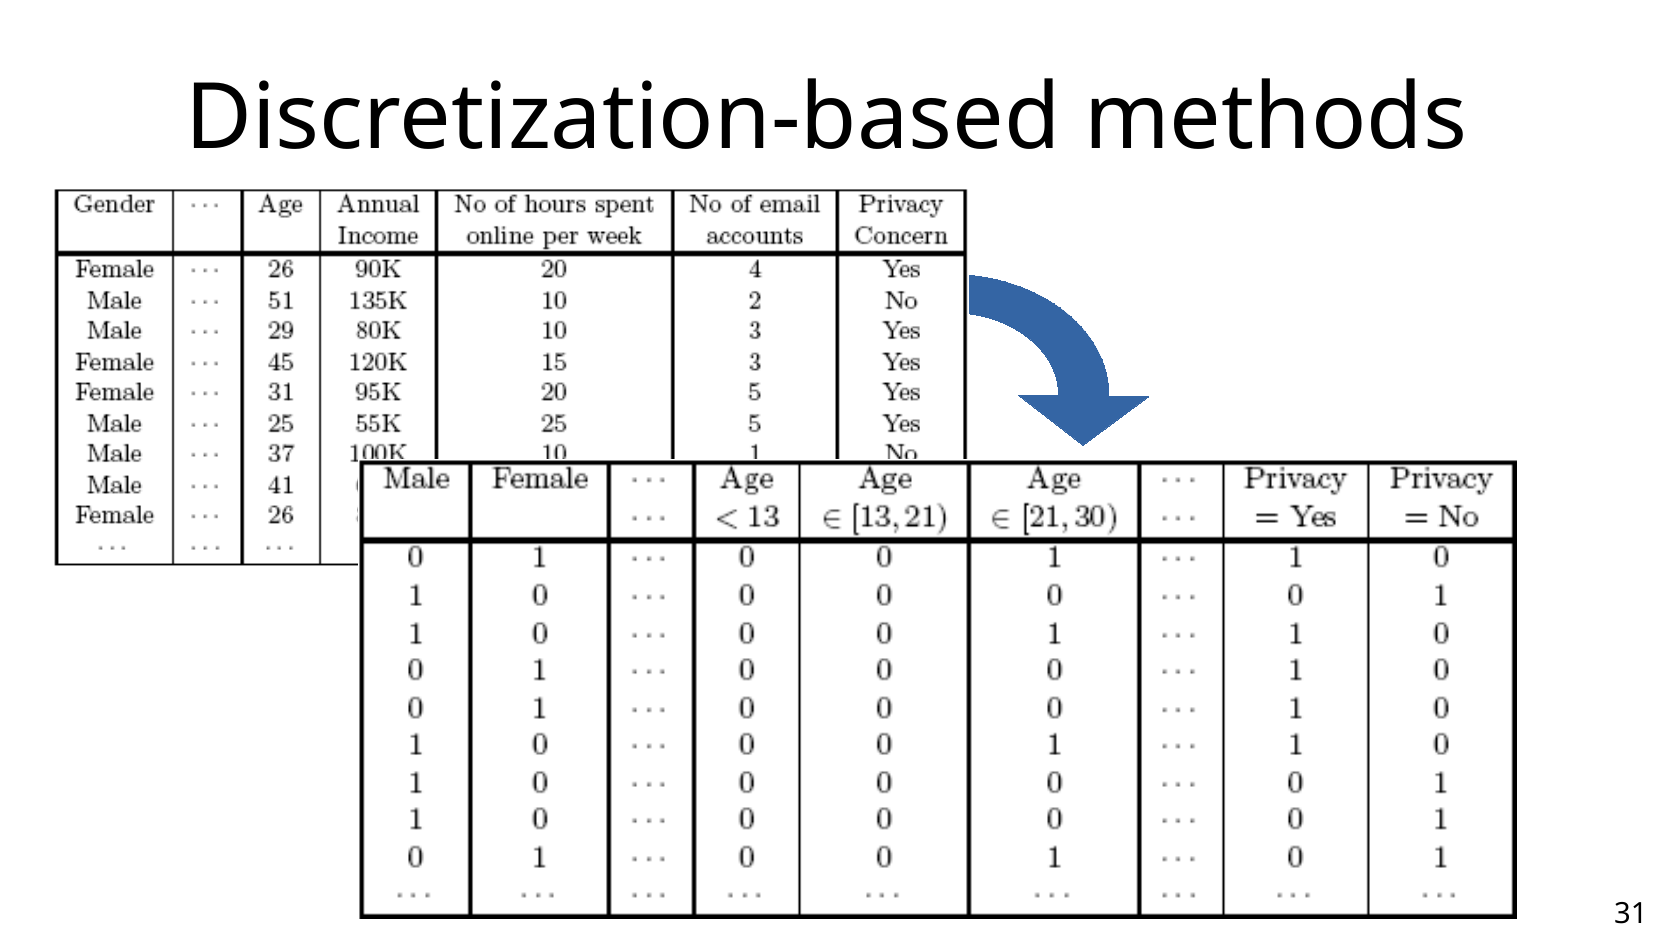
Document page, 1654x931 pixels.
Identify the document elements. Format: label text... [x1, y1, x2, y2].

picture [50, 181, 1517, 919]
title Discretization-based methods [82, 1, 1571, 226]
text_box [969, 275, 1149, 446]
